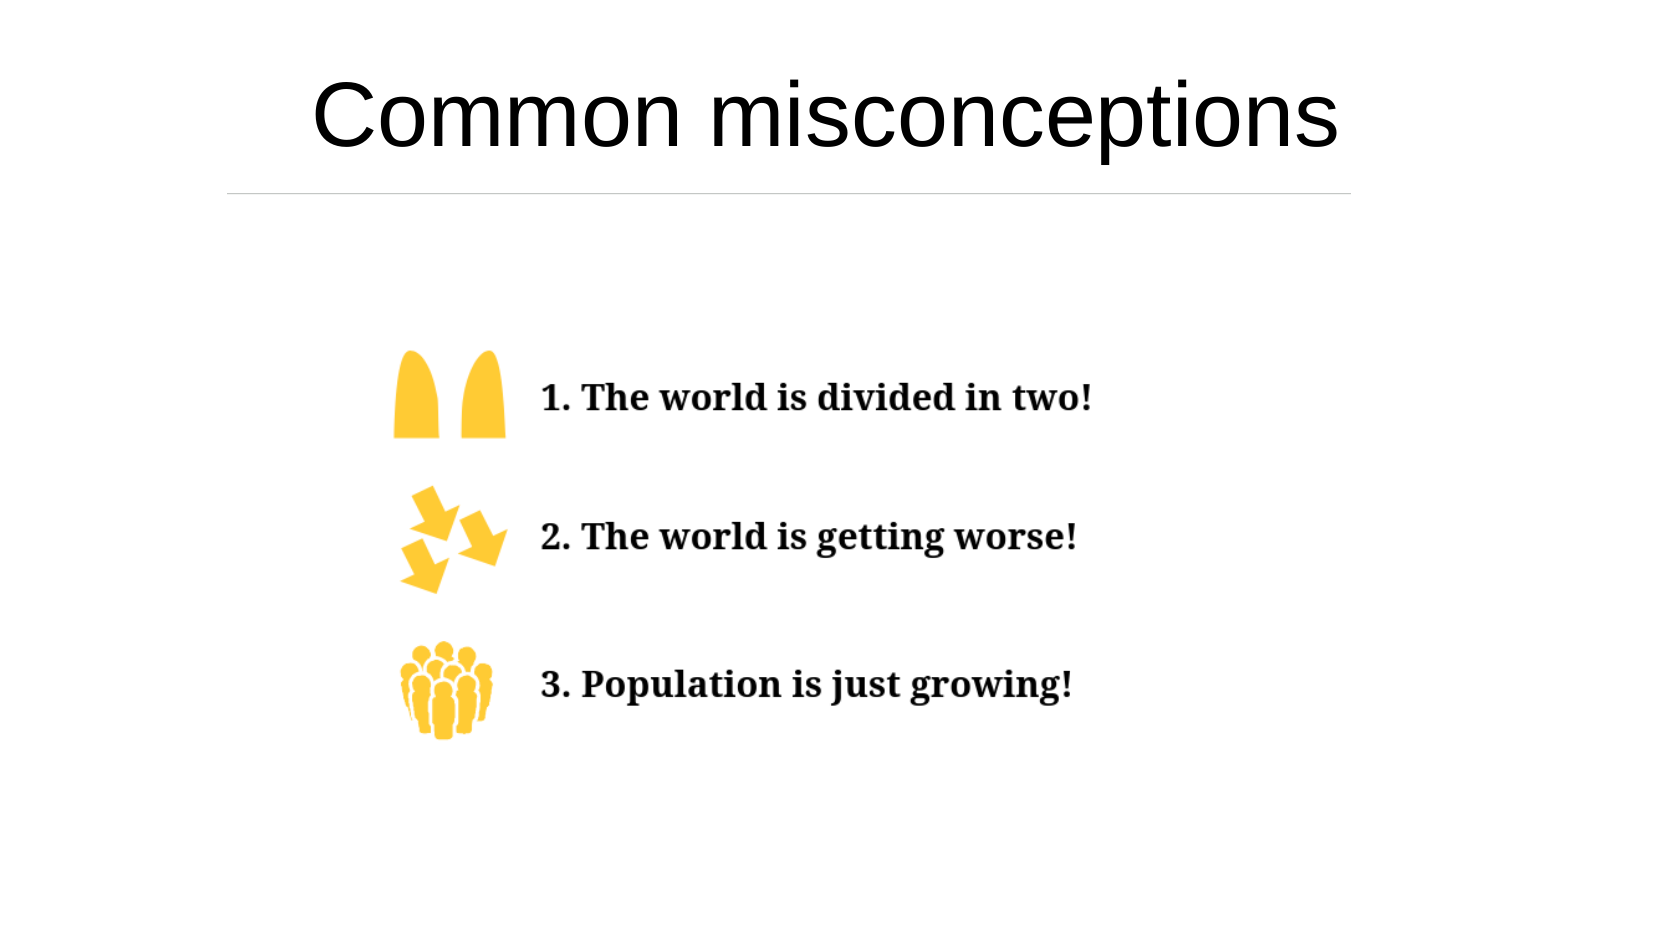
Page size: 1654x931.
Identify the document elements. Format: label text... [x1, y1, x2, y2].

title Common misconceptions [82, 37, 1571, 193]
picture [227, 193, 1351, 826]
